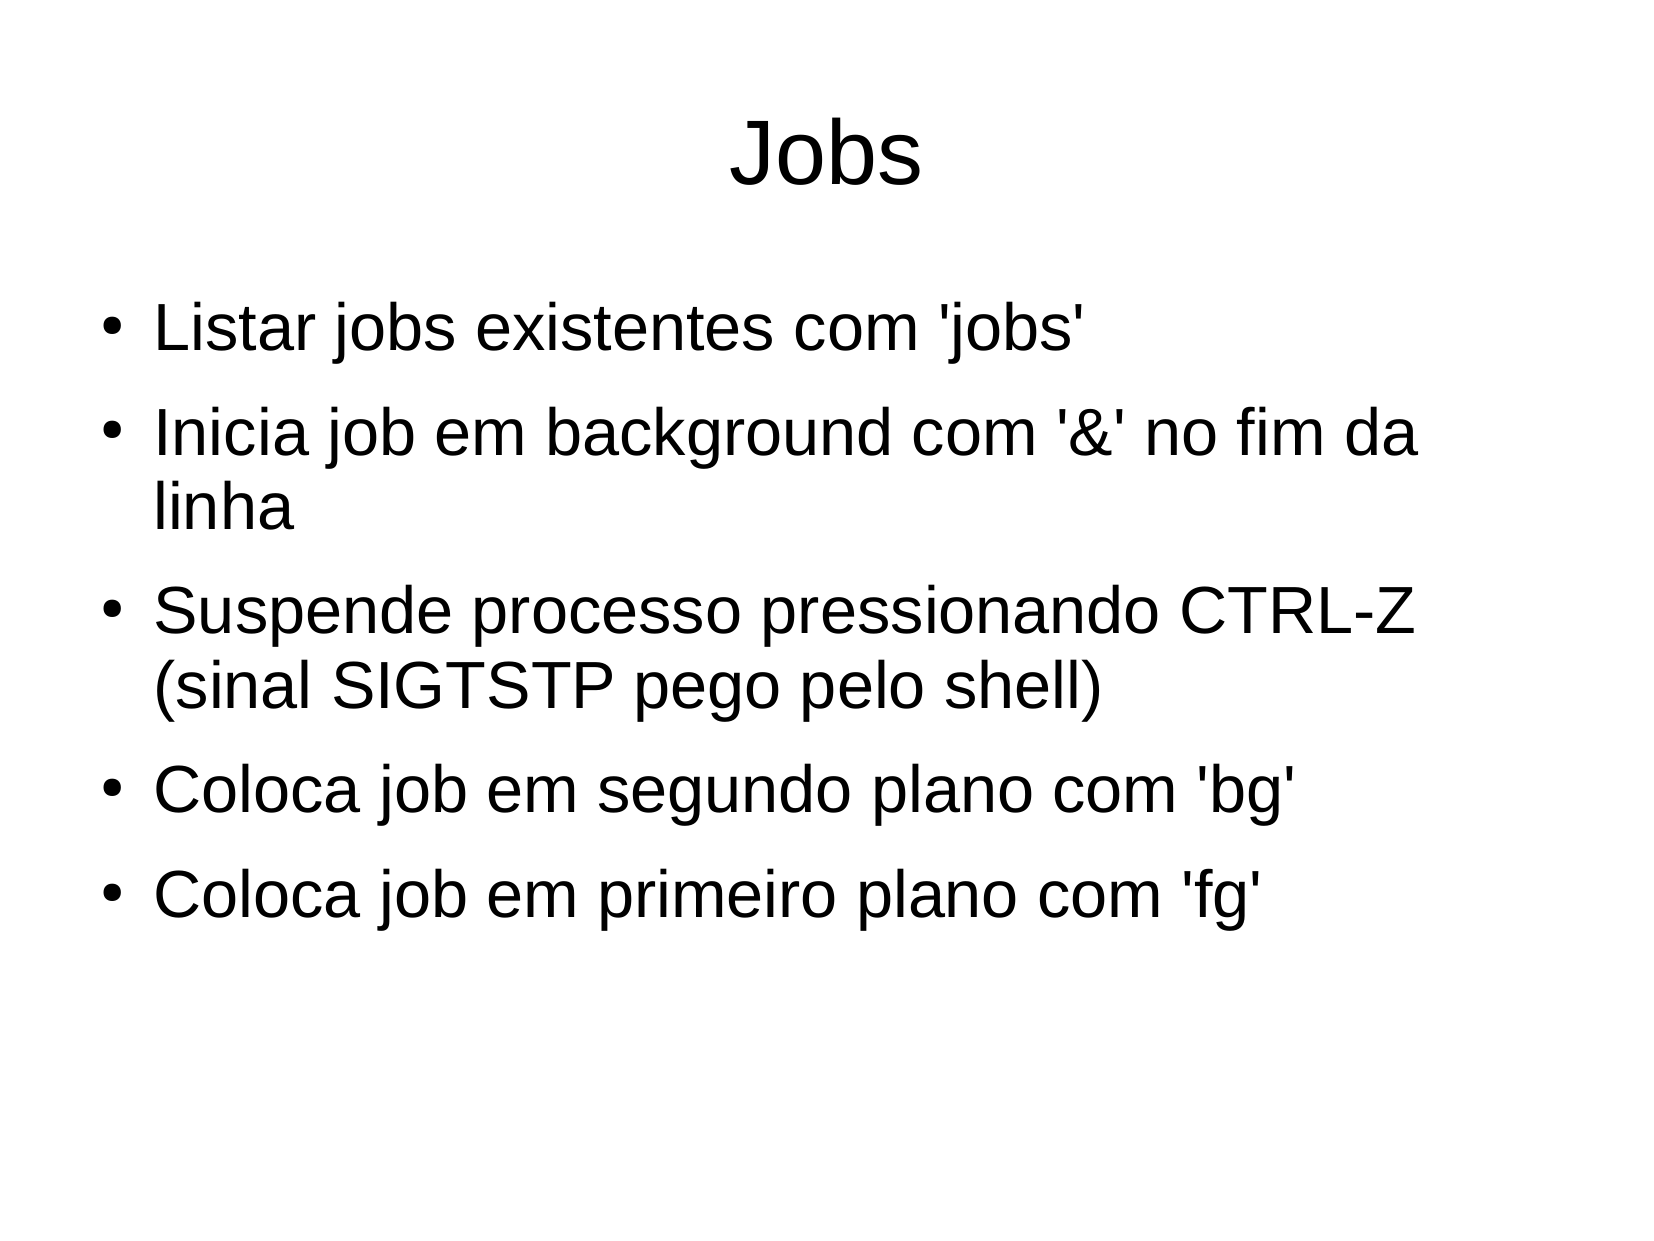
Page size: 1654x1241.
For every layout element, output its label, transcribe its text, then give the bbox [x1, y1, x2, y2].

title Jobs [82, 49, 1571, 257]
list Listar jobs existentes com 'jobs' Inicia job em background com '&' no fim da linha Suspende processo pressionando CTRL-Z (sinal SIGTSTP pego pelo shell) Coloca job em segundo plano com 'bg' Coloca job em primeiro plano com 'fg' [82, 290, 1571, 1109]
